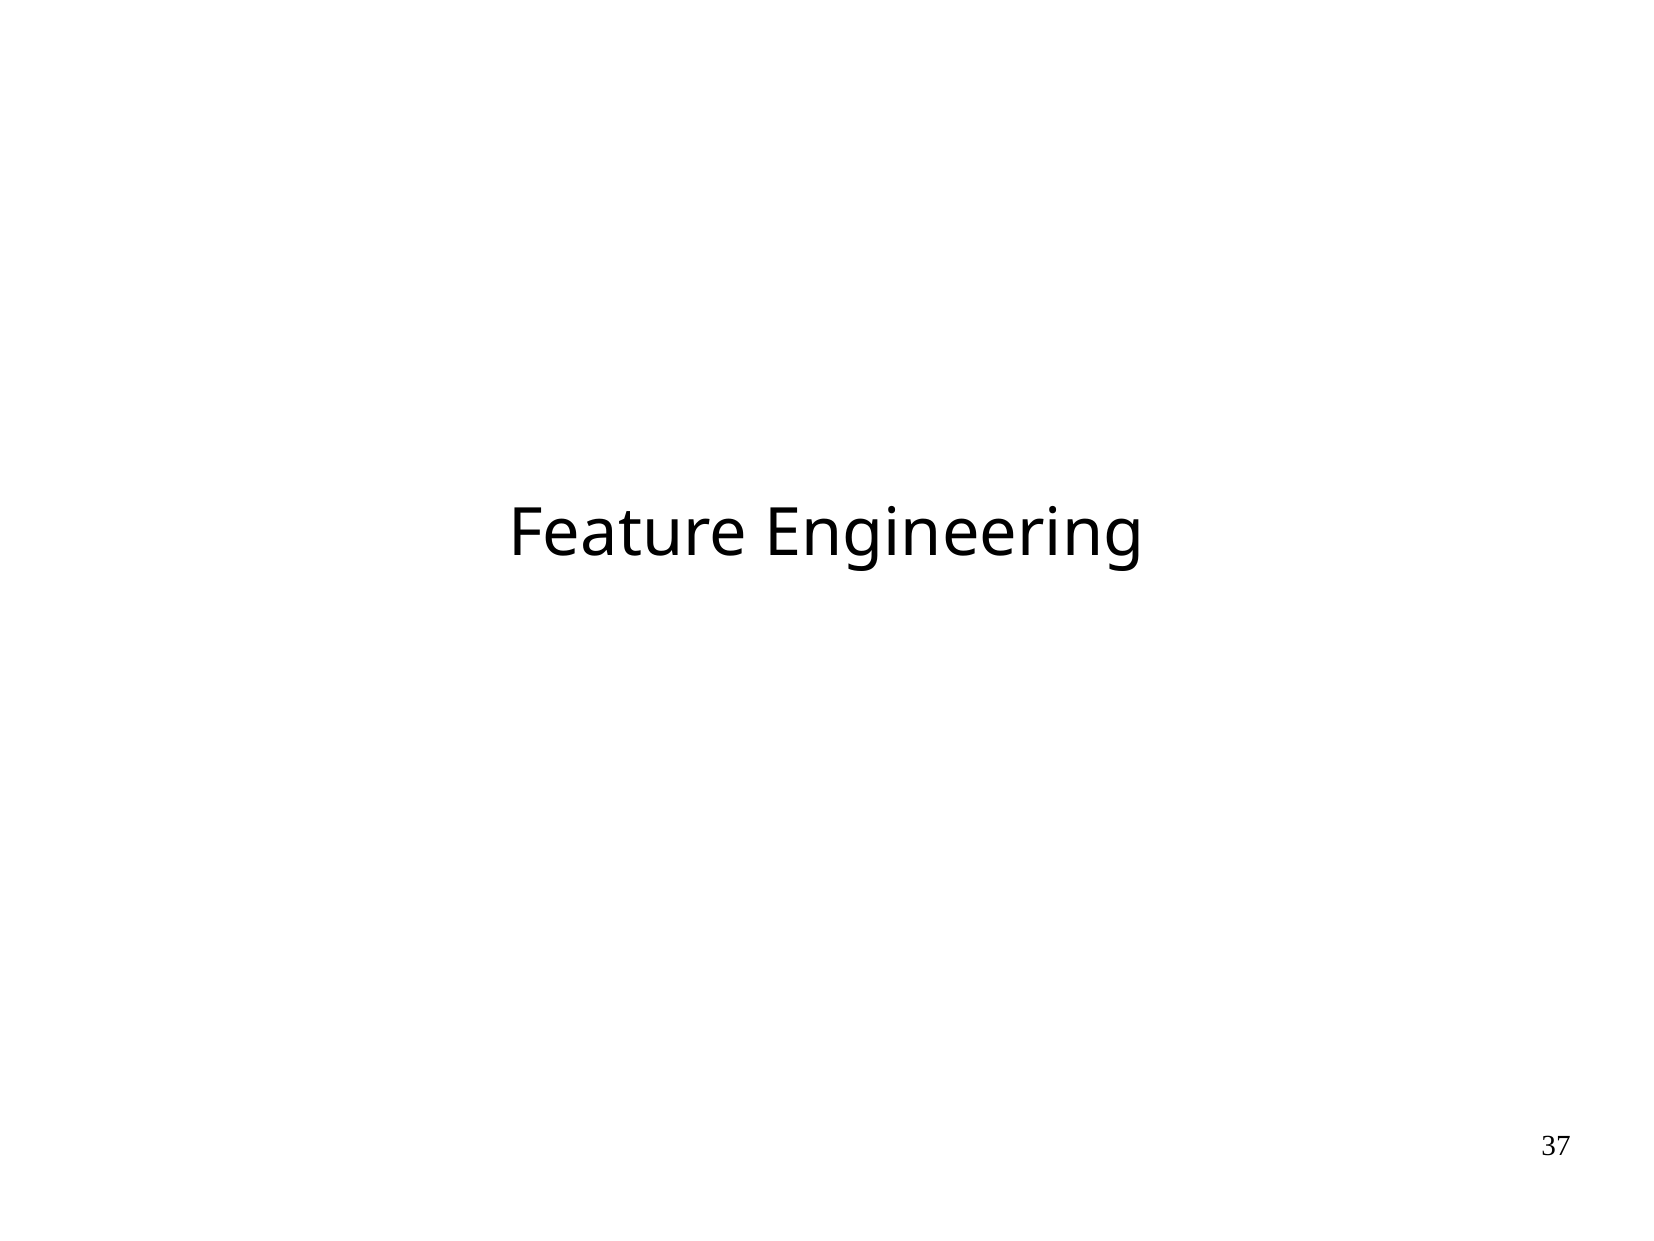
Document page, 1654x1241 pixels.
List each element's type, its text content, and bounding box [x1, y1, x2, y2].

subtitle Feature Engineering [82, 49, 1571, 1010]
